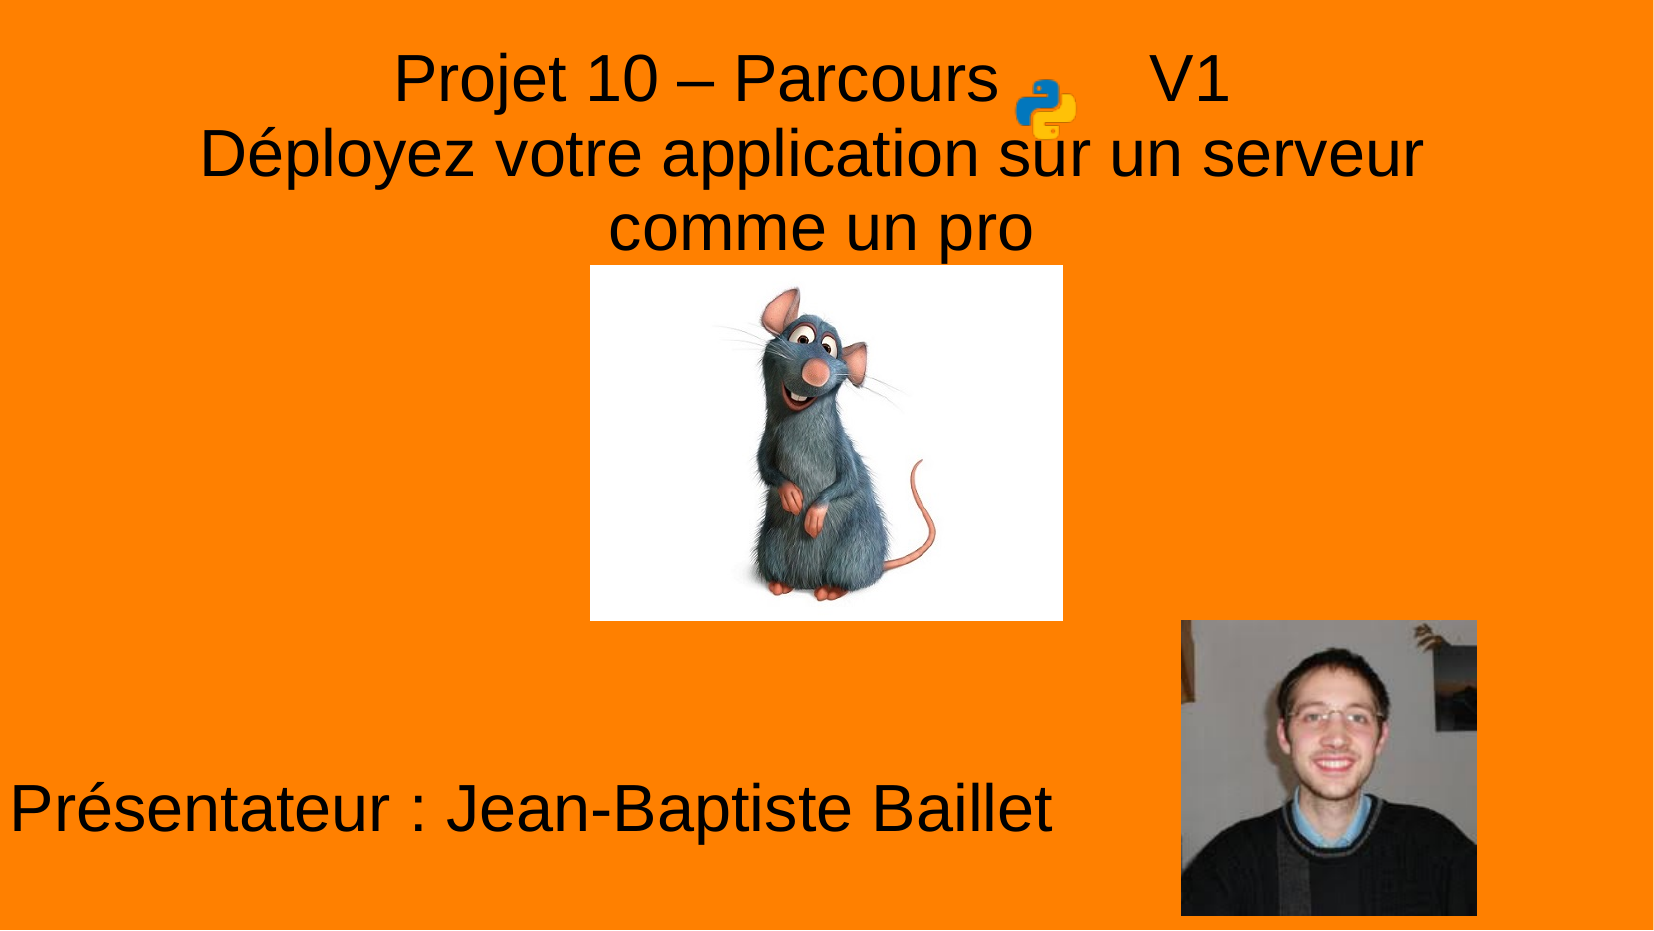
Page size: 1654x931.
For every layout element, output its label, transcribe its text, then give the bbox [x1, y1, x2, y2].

picture [1009, 72, 1085, 148]
picture [590, 265, 1063, 621]
list Présentateur : Jean-Baptiste Baillet [0, 771, 1241, 931]
title Projet 10 – Parcours V1 Déployez votre application sur un serveur comme un pro [68, 40, 1557, 266]
picture [1181, 620, 1477, 916]
